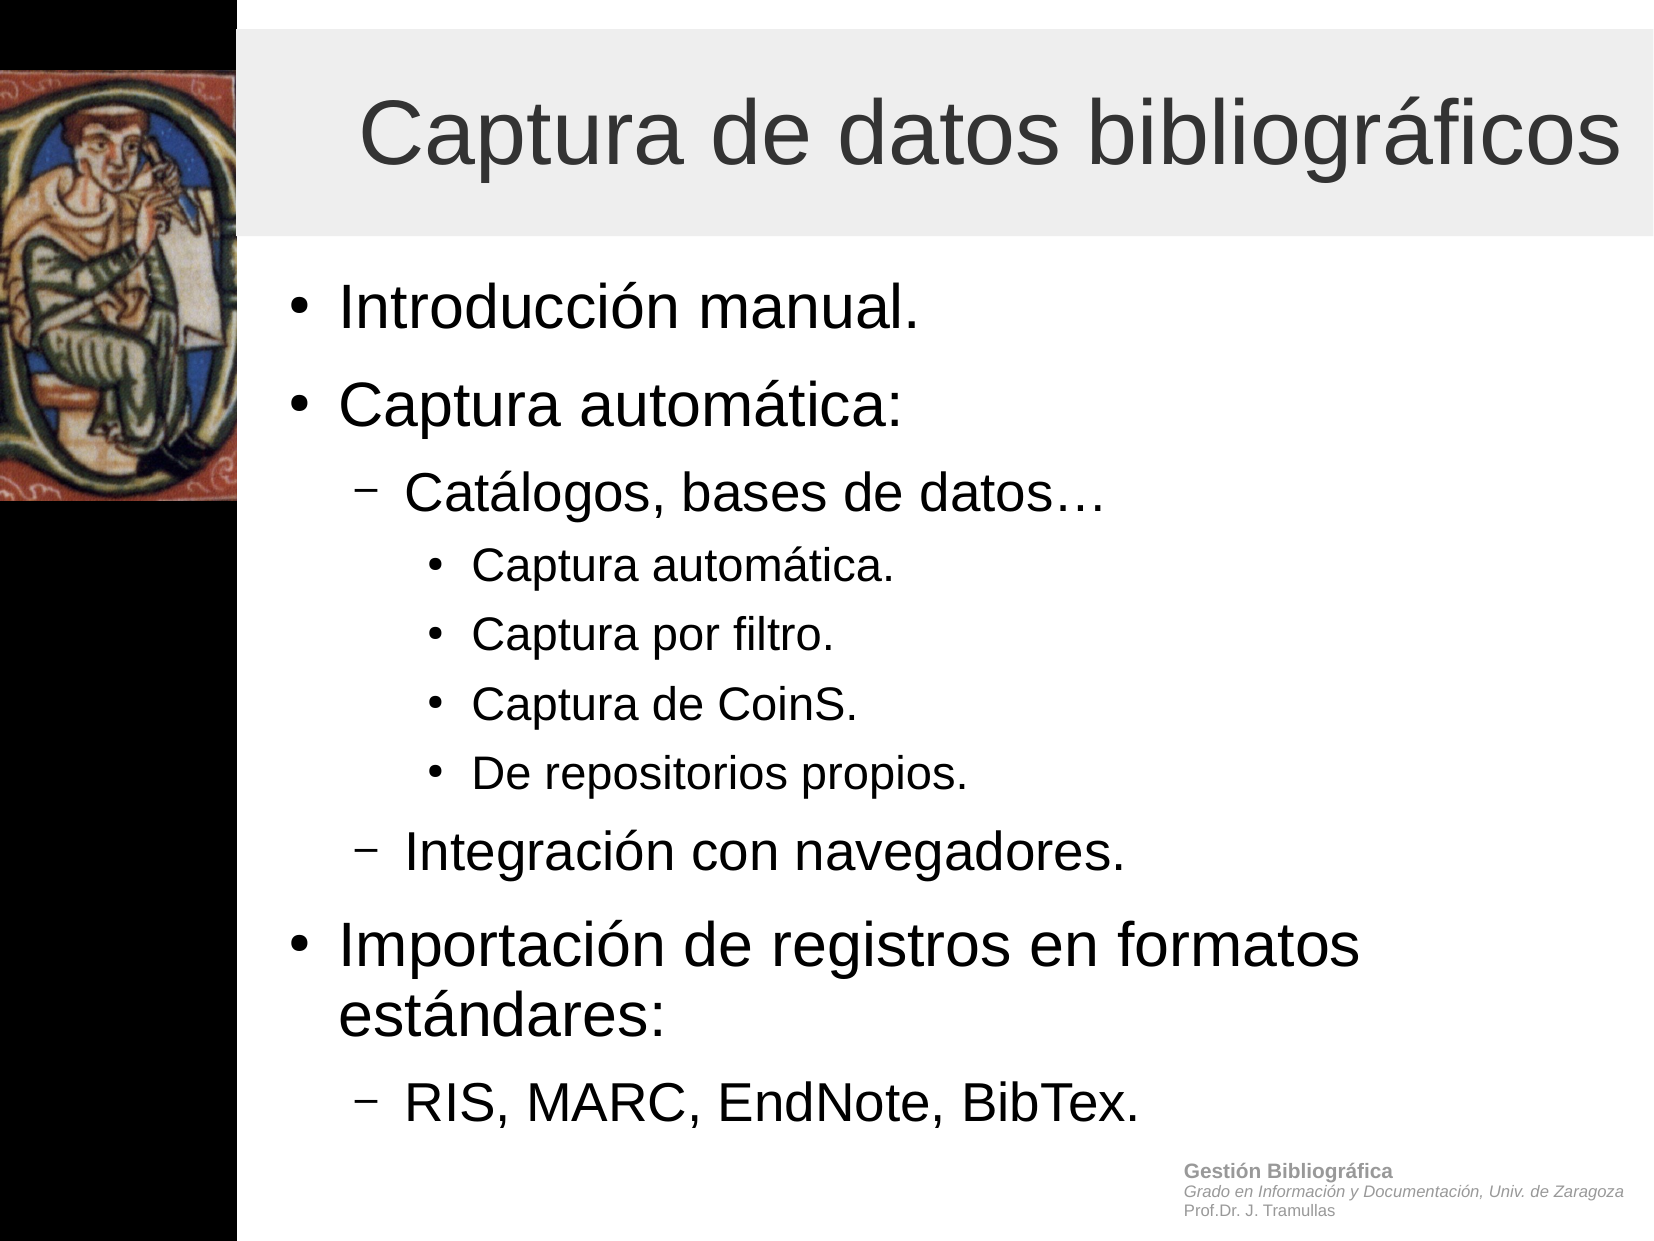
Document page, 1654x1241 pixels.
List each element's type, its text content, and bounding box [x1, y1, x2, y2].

list Introducción manual. Captura automática: Catálogos, bases de datos… Captura automática. Captura por filtro. Captura de CoinS. De repositorios propios. Integración con navegadores. Importación de registros en formatos estándares: RIS, MARC, EndNote, BibTex. [271, 271, 1619, 1134]
title Captura de datos bibliográficos [236, 29, 1654, 237]
picture [0, 70, 237, 501]
